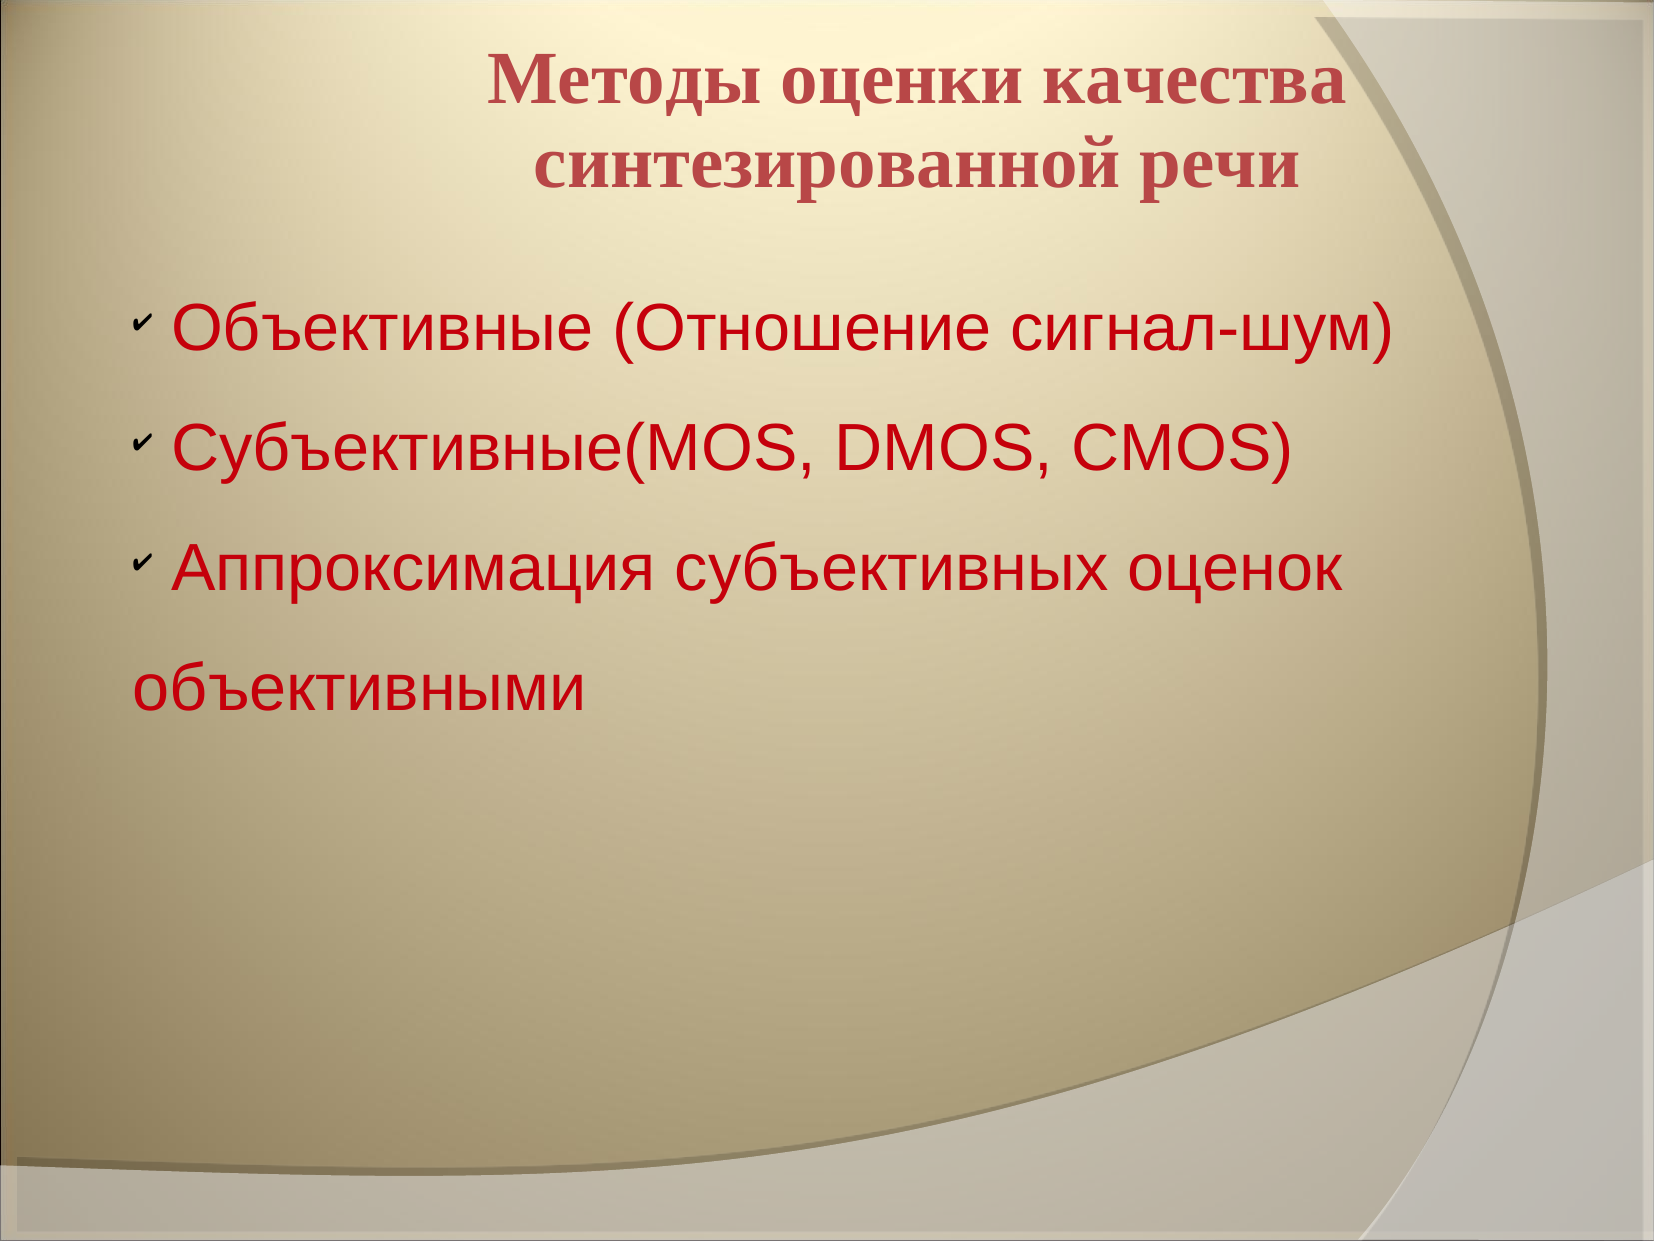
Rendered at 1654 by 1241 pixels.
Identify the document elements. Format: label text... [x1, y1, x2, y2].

text_box Методы оценки качества синтезированной речи [472, 29, 1313, 178]
text_box Объективные (Отношение сигнал-шум) Субъективные(MOS, DMOS, CMOS) Аппроксимация субъективных оценок объективными [118, 236, 1447, 731]
picture [0, 0, 1547, 1175]
